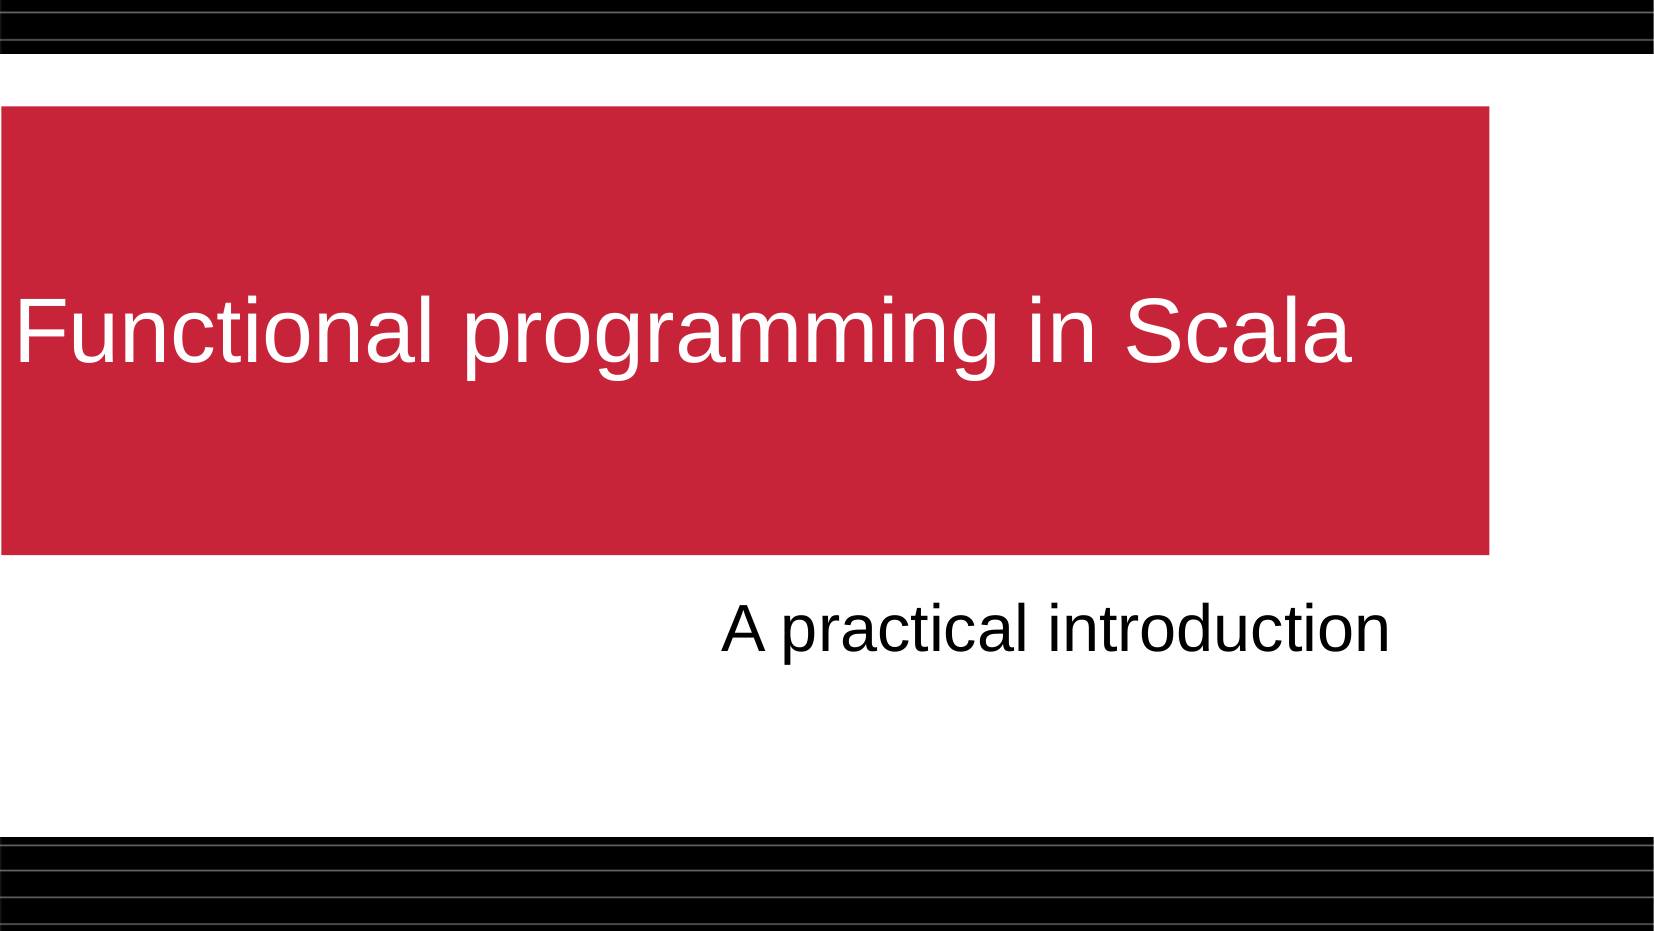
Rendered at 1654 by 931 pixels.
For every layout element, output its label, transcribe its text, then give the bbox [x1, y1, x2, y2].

subtitle A practical introduction [625, 590, 1489, 804]
title Functional programming in Scala [1, 106, 1490, 556]
picture [0, 0, 1654, 54]
picture [0, 837, 1654, 931]
